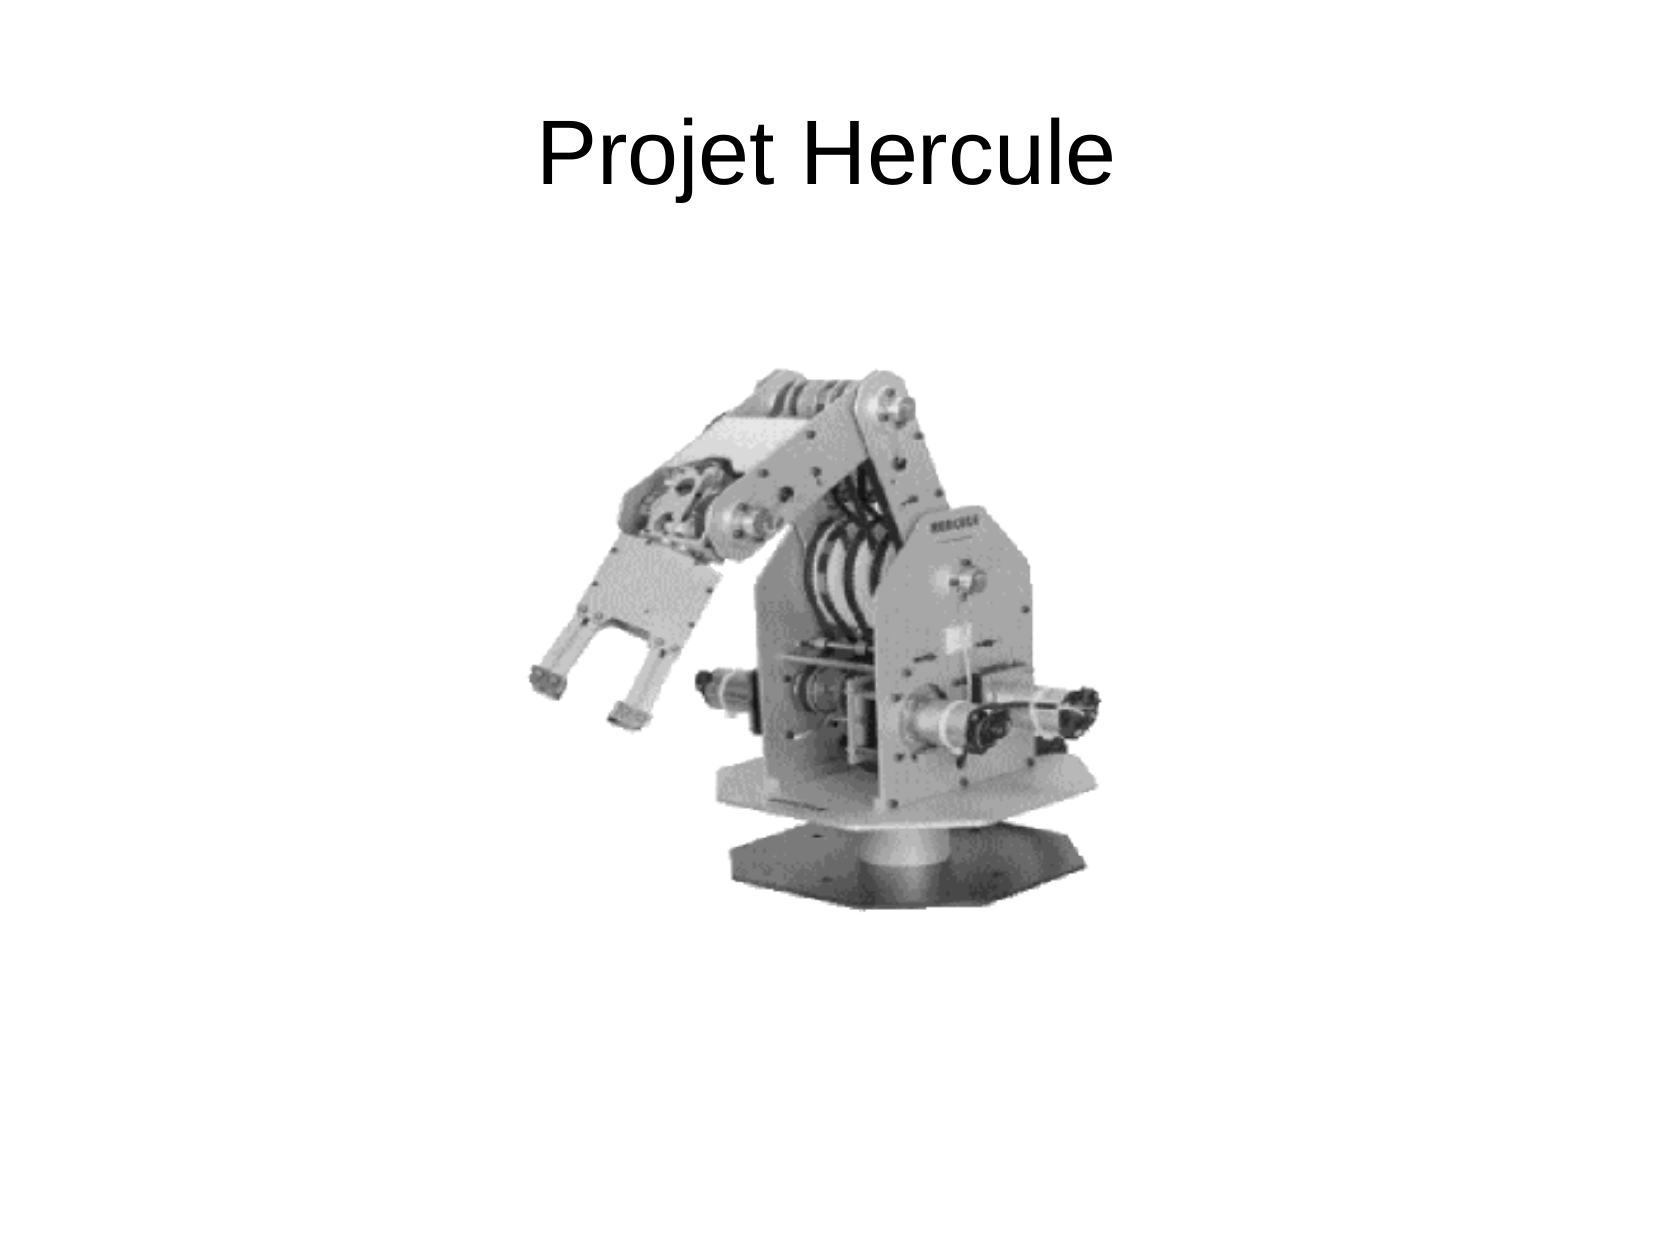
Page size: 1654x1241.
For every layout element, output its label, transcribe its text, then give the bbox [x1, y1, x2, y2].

title Projet Hercule [82, 49, 1571, 257]
picture [507, 290, 1128, 993]
